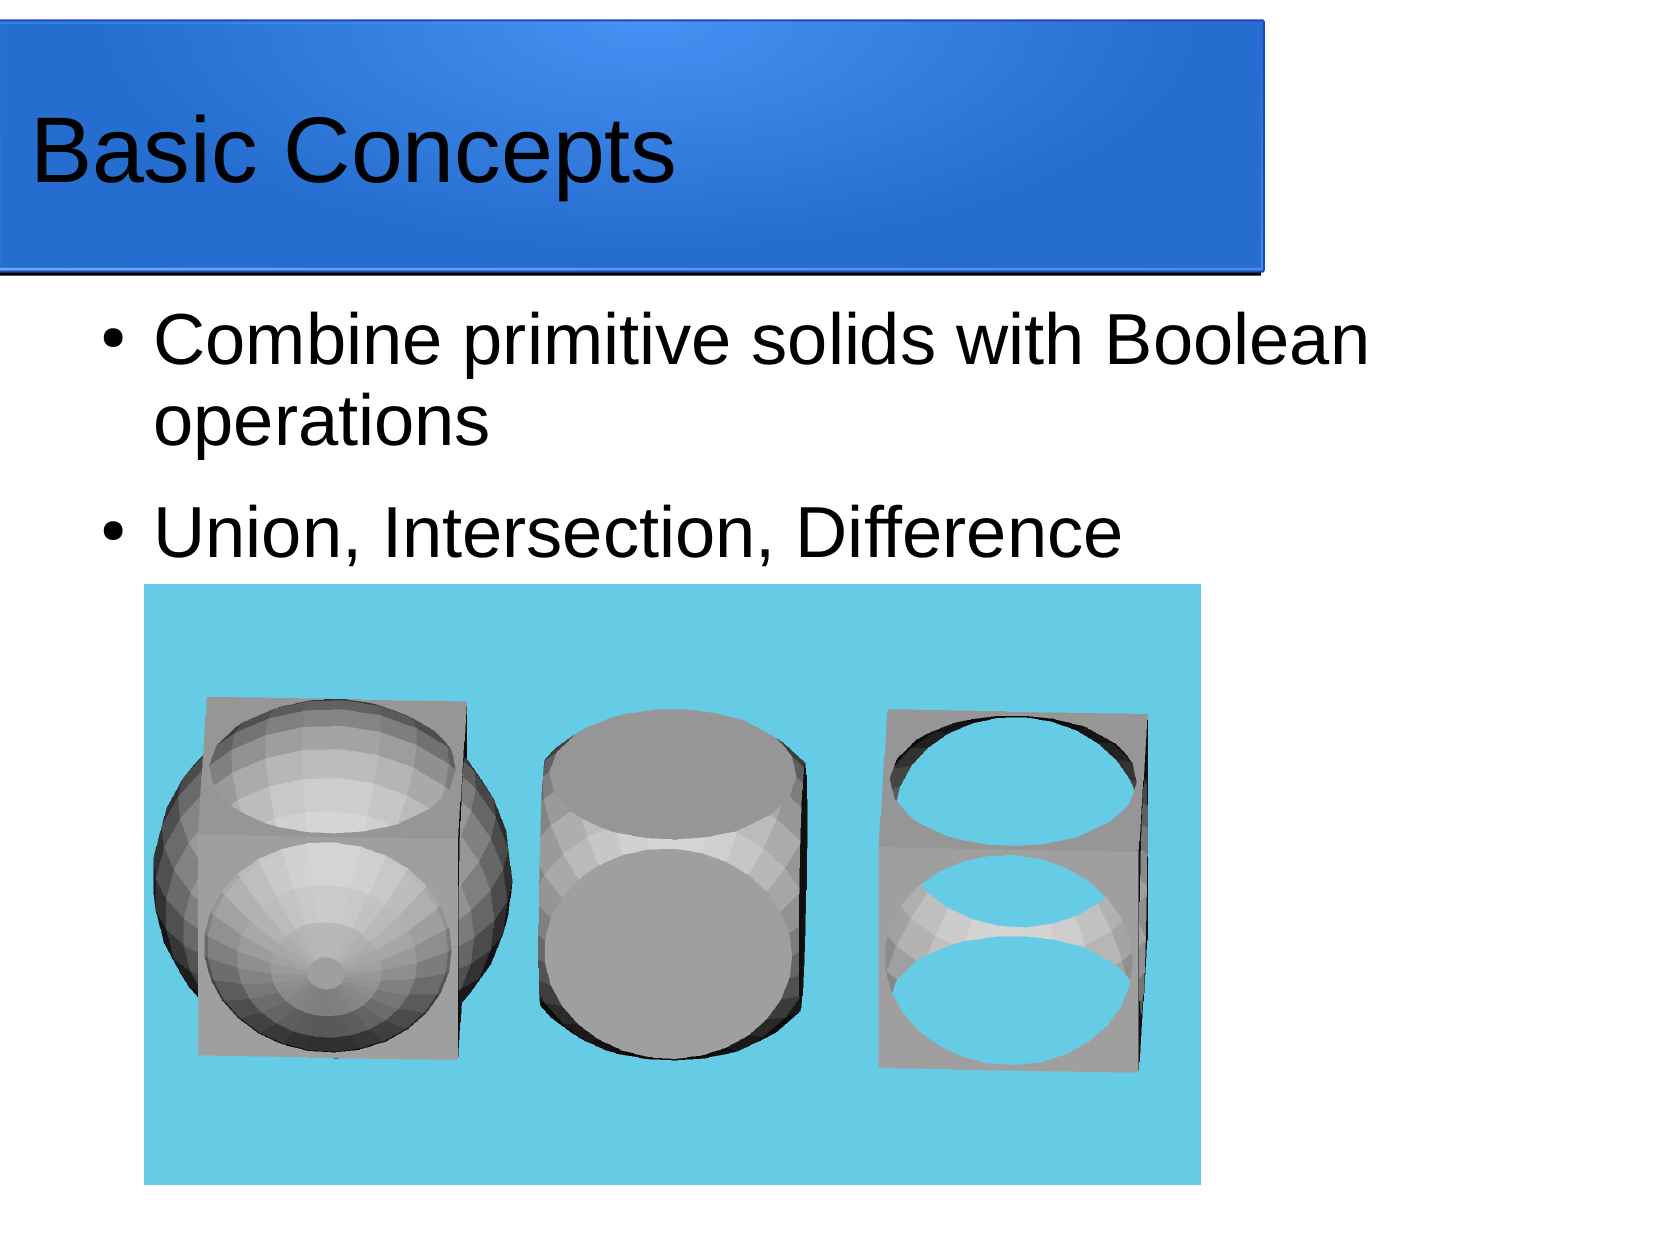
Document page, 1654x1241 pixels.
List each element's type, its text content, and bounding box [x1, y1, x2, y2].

title Basic Concepts [0, 47, 1235, 252]
list Combine primitive solids with Boolean operations Union, Intersection, Difference [82, 299, 1571, 1019]
picture [144, 584, 1201, 1186]
